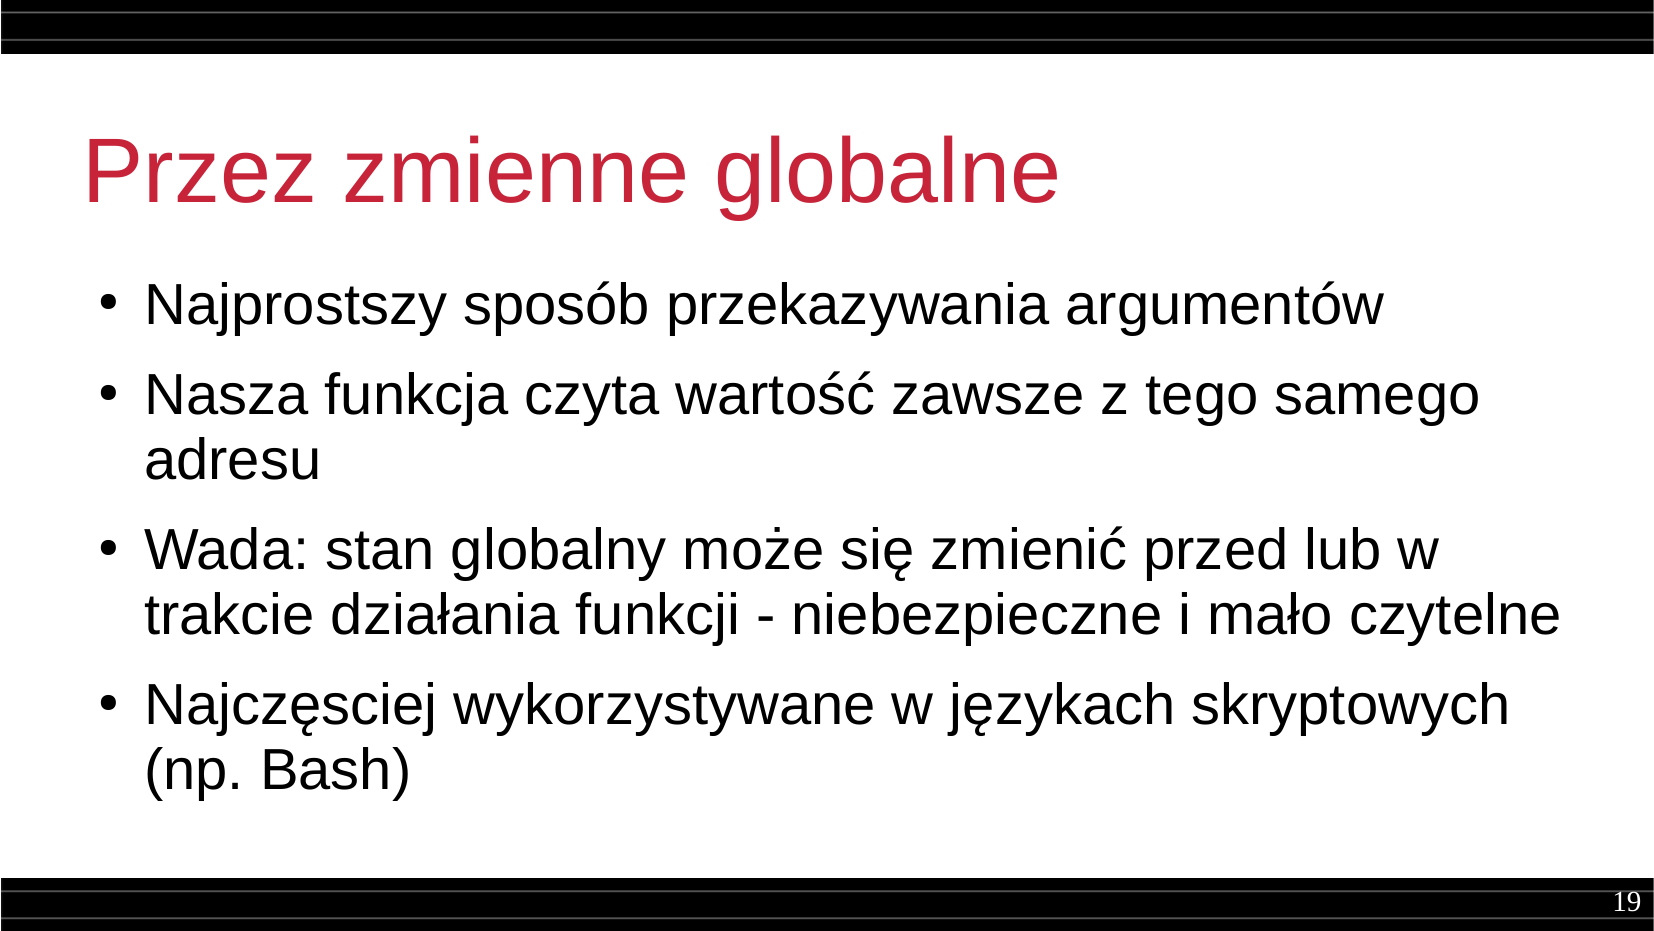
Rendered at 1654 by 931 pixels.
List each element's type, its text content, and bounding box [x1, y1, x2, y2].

list Najprostszy sposób przekazywania argumentów Nasza funkcja czyta wartość zawsze z tego samego adresu Wada: stan globalny może się zmienić przed lub w trakcie działania funkcji - niebezpieczne i mało czytelne Najczęsciej wykorzystywane w językach skryptowych (np. Bash) [82, 271, 1571, 857]
title Przez zmienne globalne [82, 92, 1571, 249]
picture [1, 878, 1654, 931]
picture [1, 0, 1654, 54]
